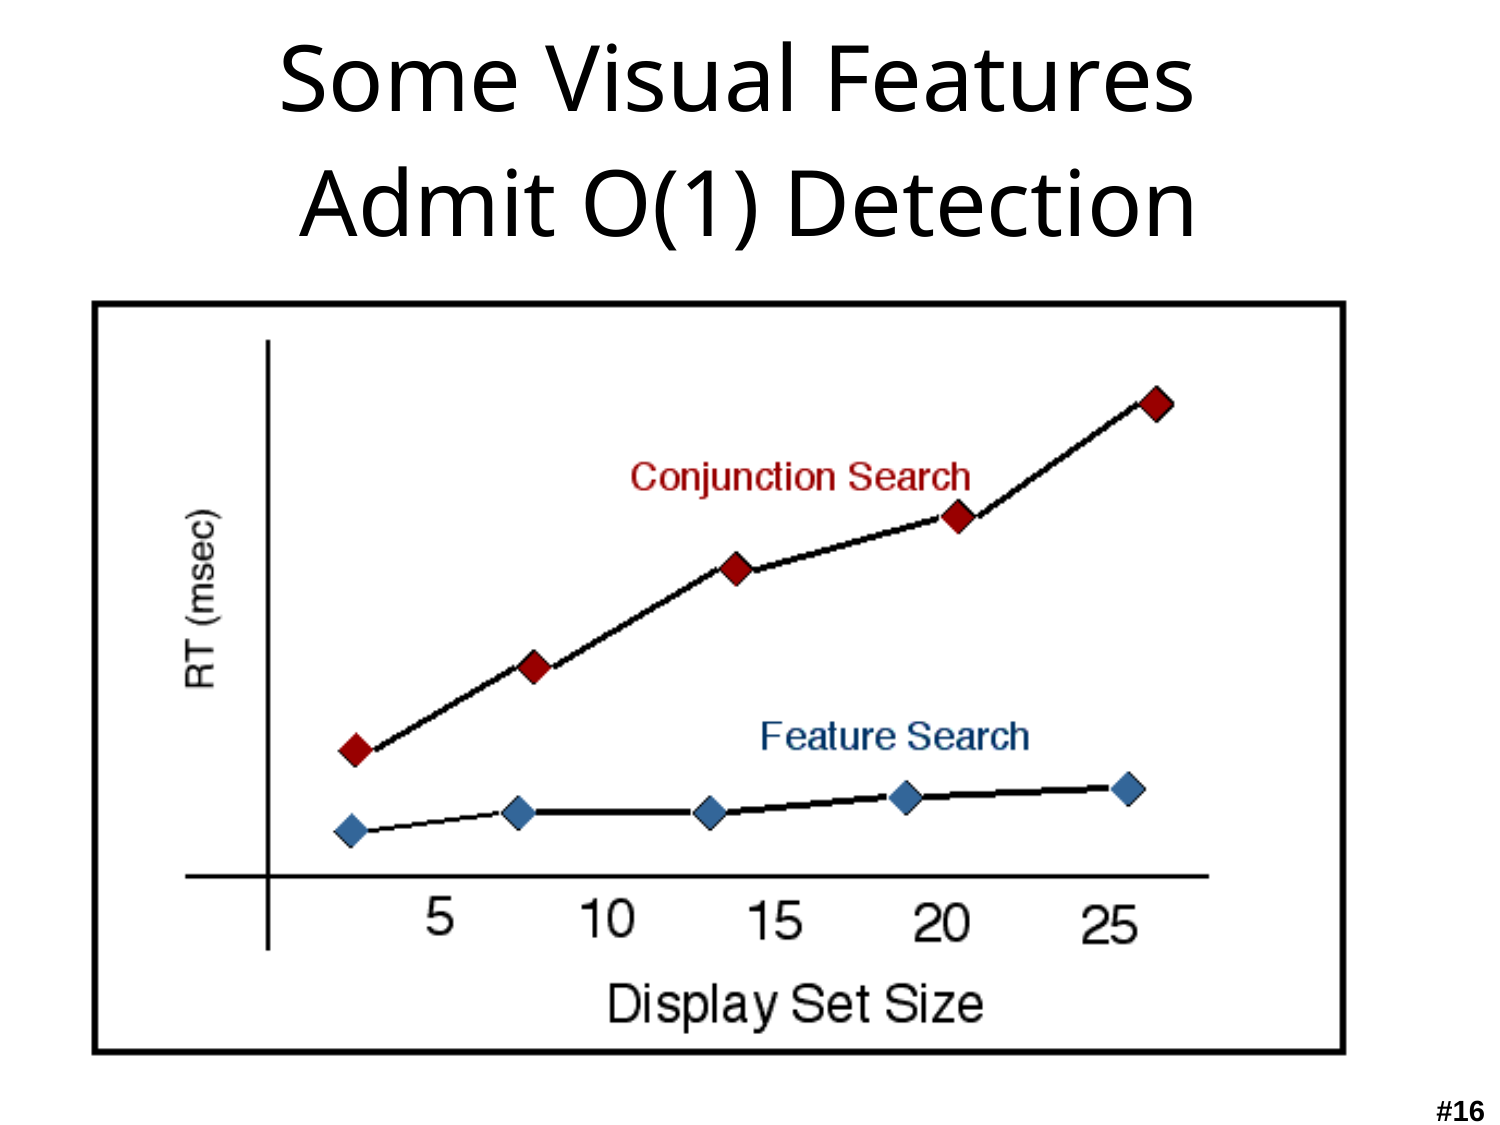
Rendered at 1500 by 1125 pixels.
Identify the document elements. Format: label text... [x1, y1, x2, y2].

title Some Visual Features Admit O(1) Detection [24, 32, 1476, 246]
picture [90, 299, 1349, 1058]
